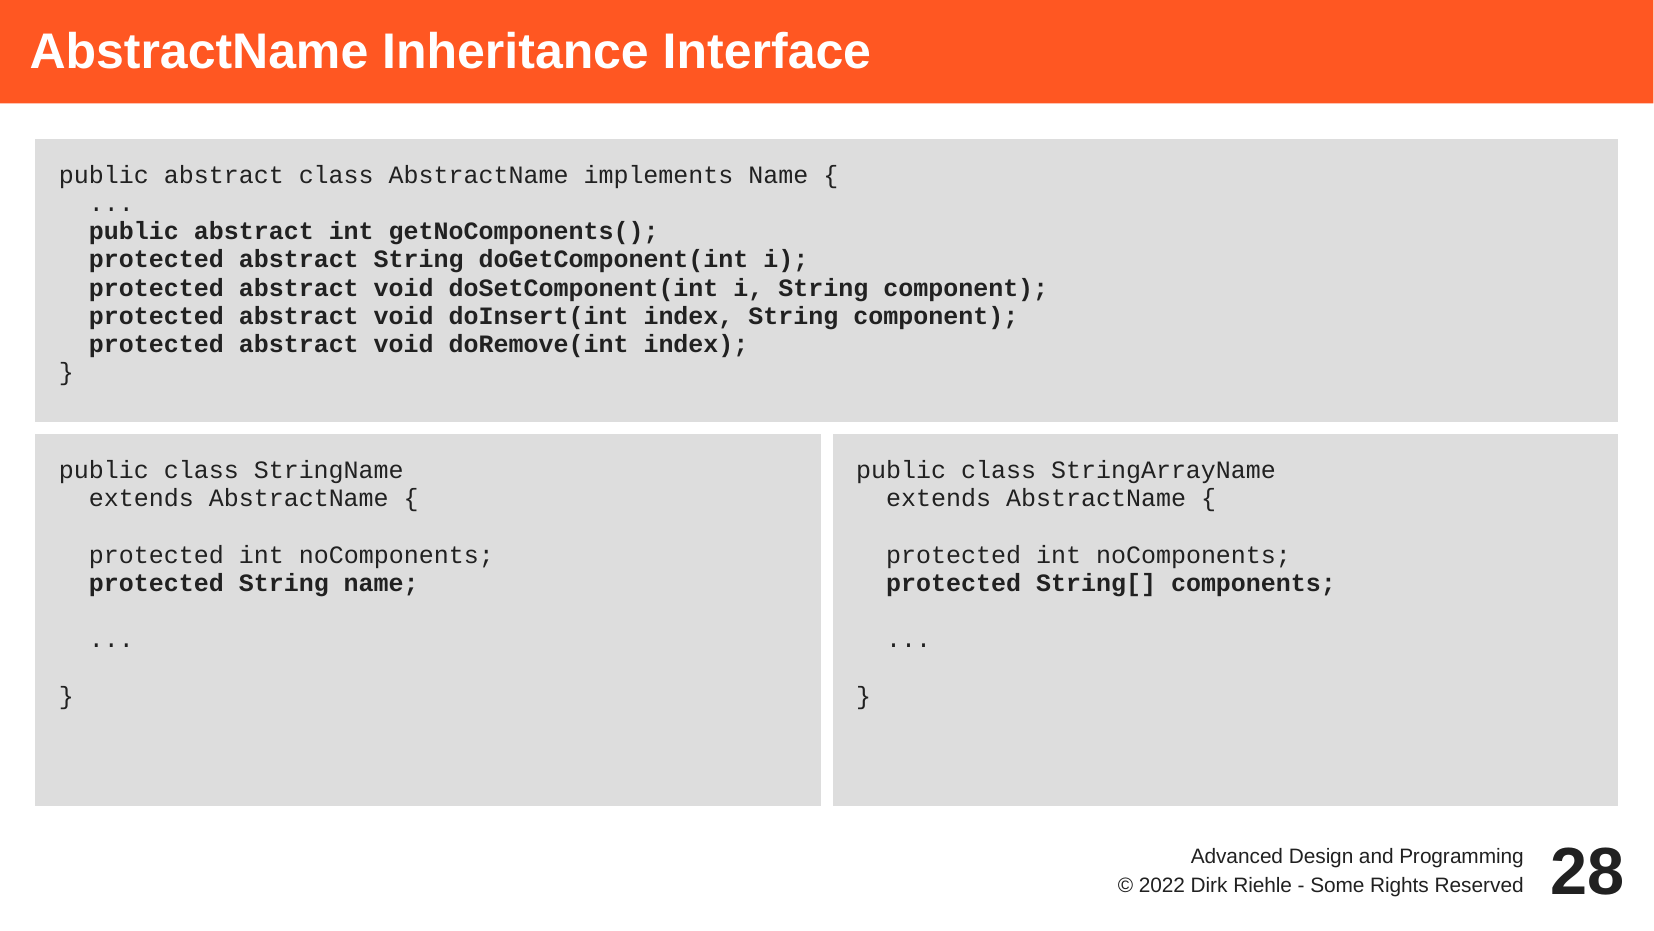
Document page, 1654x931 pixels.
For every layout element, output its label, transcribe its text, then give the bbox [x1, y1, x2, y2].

title AbstractName Inheritance Interface [0, 0, 1654, 104]
list public class StringArrayName extends AbstractName { protected int noComponents; protected String[] components; ... } [826, 428, 1625, 813]
list public abstract class AbstractName implements Name { ... public abstract int getNoComponents(); protected abstract String doGetComponent(int i); protected abstract void doSetComponent(int i, String component); protected abstract void doInsert(int index, String component); protected abstract void doRemove(int index); } [29, 132, 1625, 422]
list public class StringName extends AbstractName { protected int noComponents; protected String name; ... } [29, 428, 821, 813]
